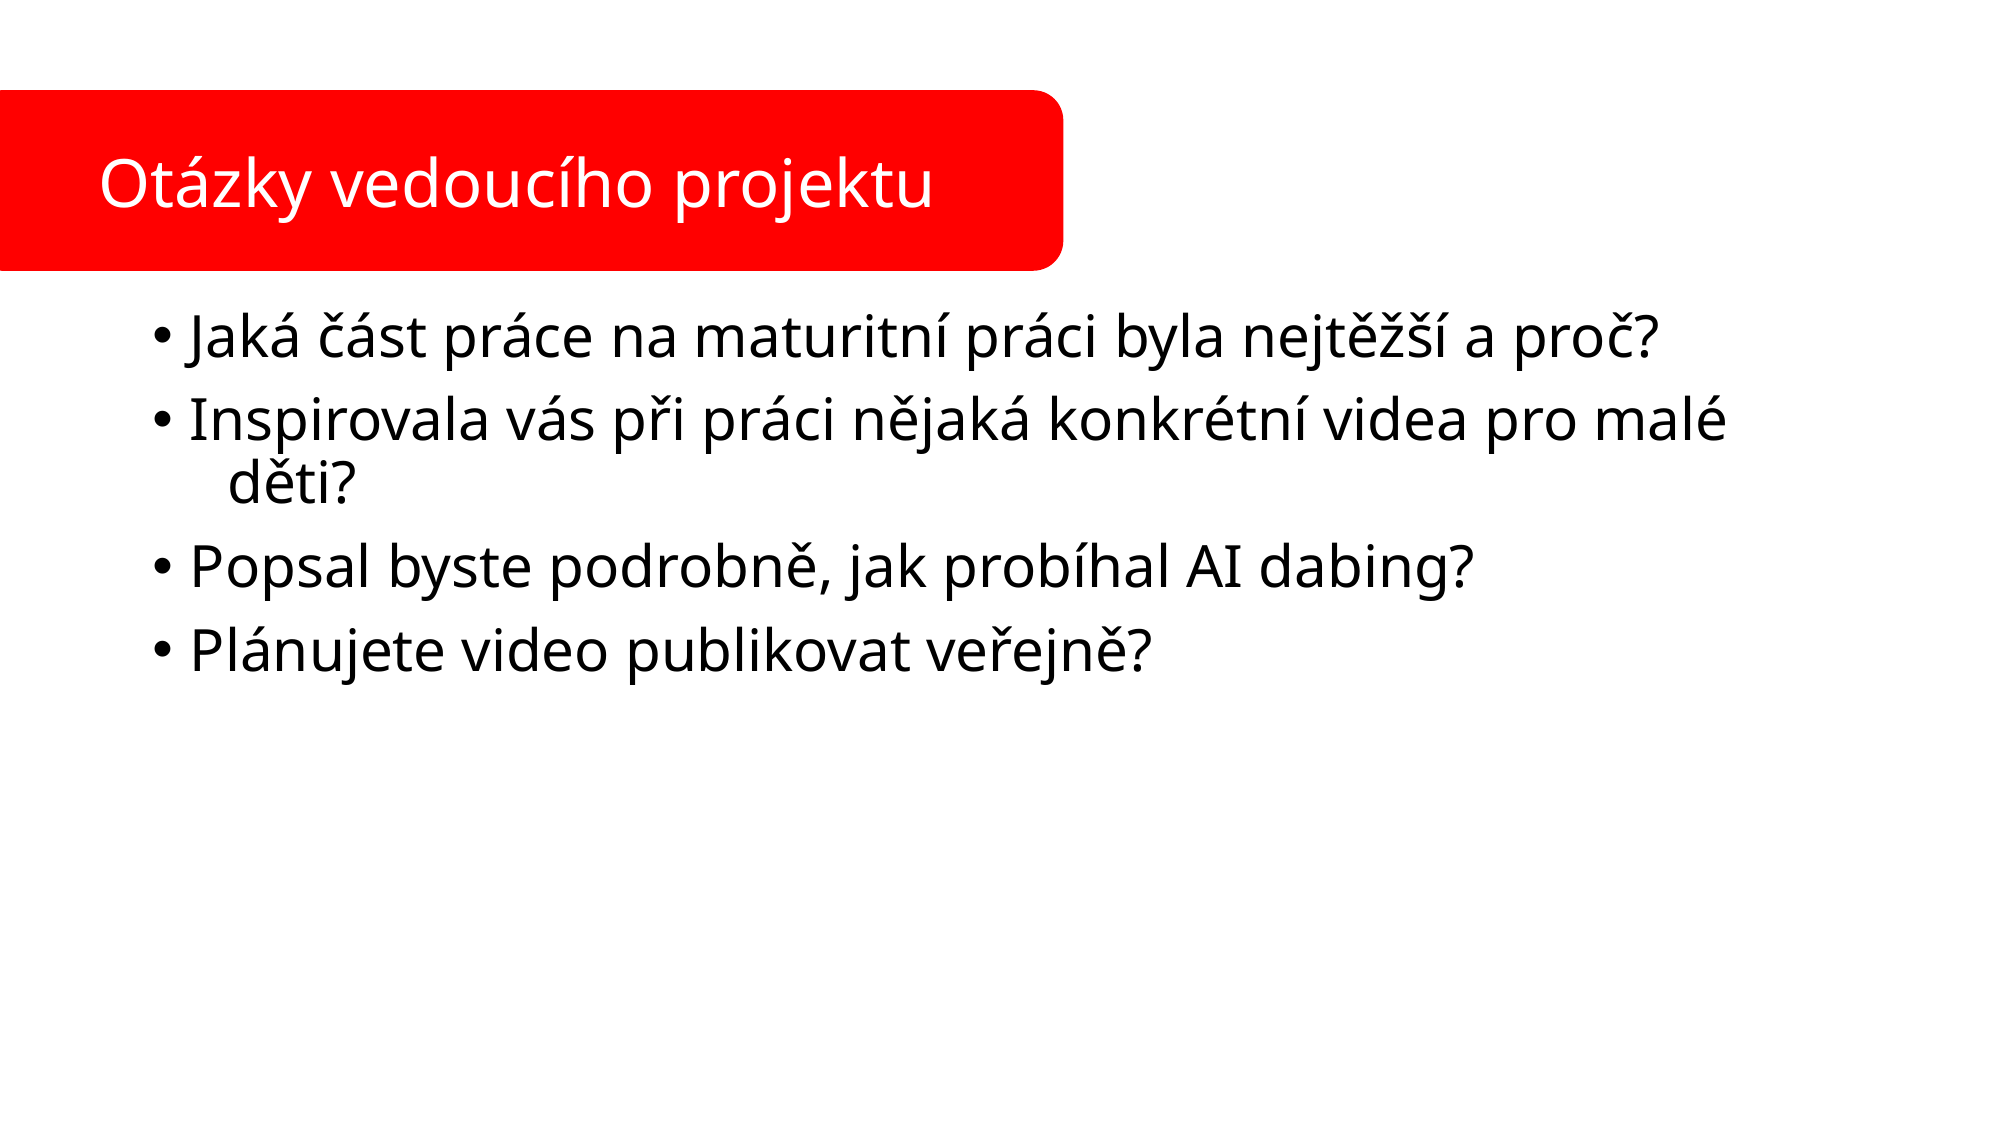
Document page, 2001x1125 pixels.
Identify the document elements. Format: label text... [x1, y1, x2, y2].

text_box Otázky vedoucího projektu [0, 90, 1064, 271]
list Jaká část práce na maturitní práci byla nejtěžší a proč? Inspirovala vás při práci nějaká konkrétní videa pro malé děti? Popsal byste podrobně, jak probíhal AI dabing? Plánujete video publikovat veřejně? [137, 299, 1863, 1014]
